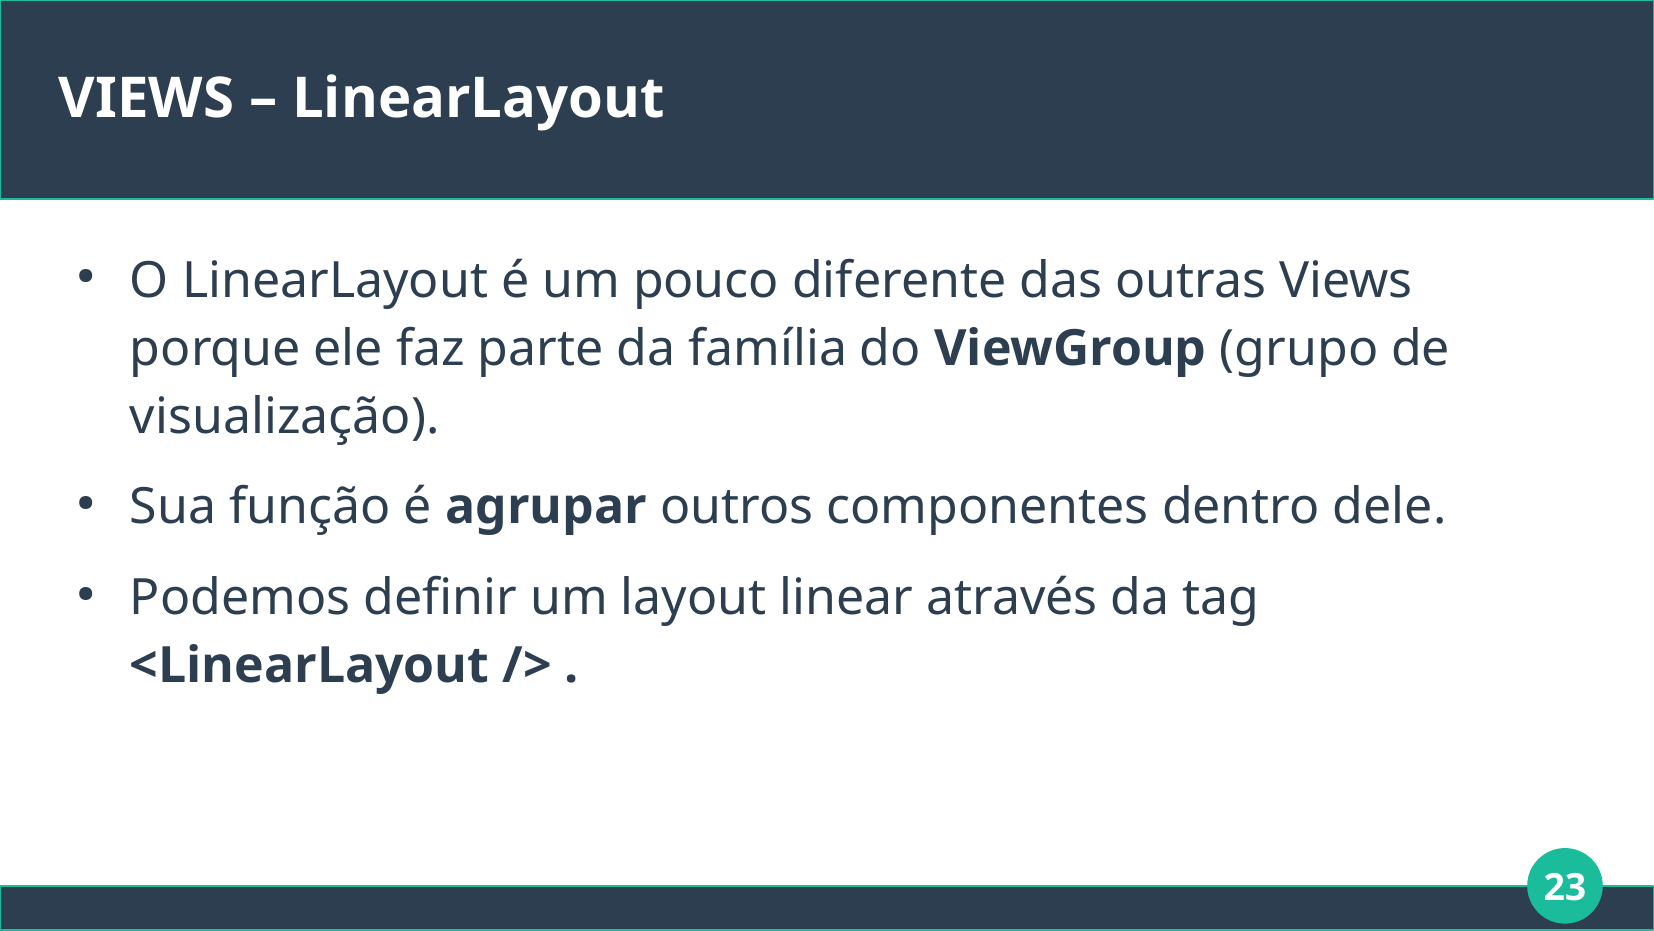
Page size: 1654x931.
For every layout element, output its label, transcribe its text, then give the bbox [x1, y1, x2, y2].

list O LinearLayout é um pouco diferente das outras Views porque ele faz parte da família do ViewGroup (grupo de visualização). Sua função é agrupar outros componentes dentro dele. Podemos definir um layout linear através da tag <LinearLayout /> . [59, 243, 1595, 864]
title VIEWS – LinearLayout [59, 37, 1595, 155]
